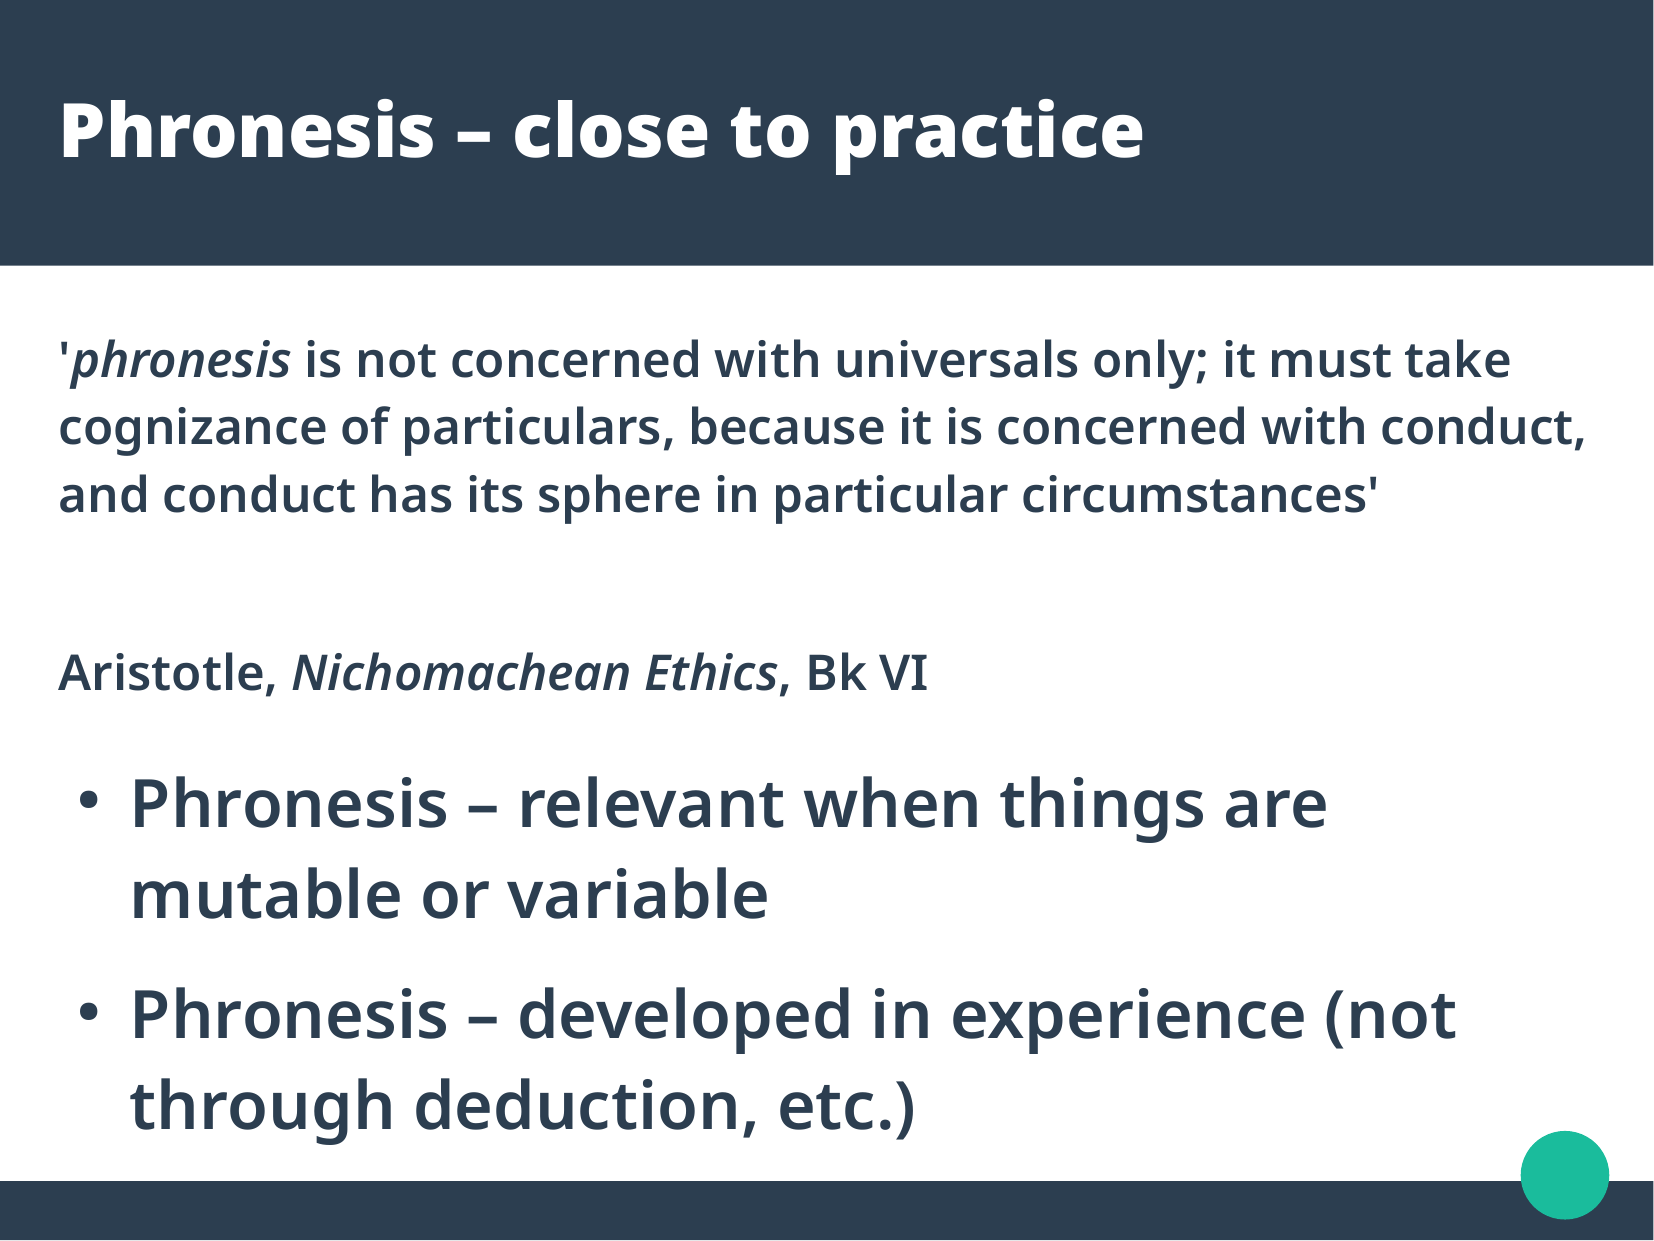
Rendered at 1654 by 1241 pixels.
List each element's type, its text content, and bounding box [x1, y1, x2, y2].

list 'phronesis is not concerned with universals only; it must take cognizance of particulars, because it is concerned with conduct, and conduct has its sphere in particular circumstances' Aristotle, Nichomachean Ethics, Bk VI [59, 324, 1595, 720]
list Phronesis – relevant when things are mutable or variable Phronesis – developed in experience (not through deduction, etc.) [59, 756, 1595, 1151]
title Phronesis – close to practice [59, 49, 1595, 207]
